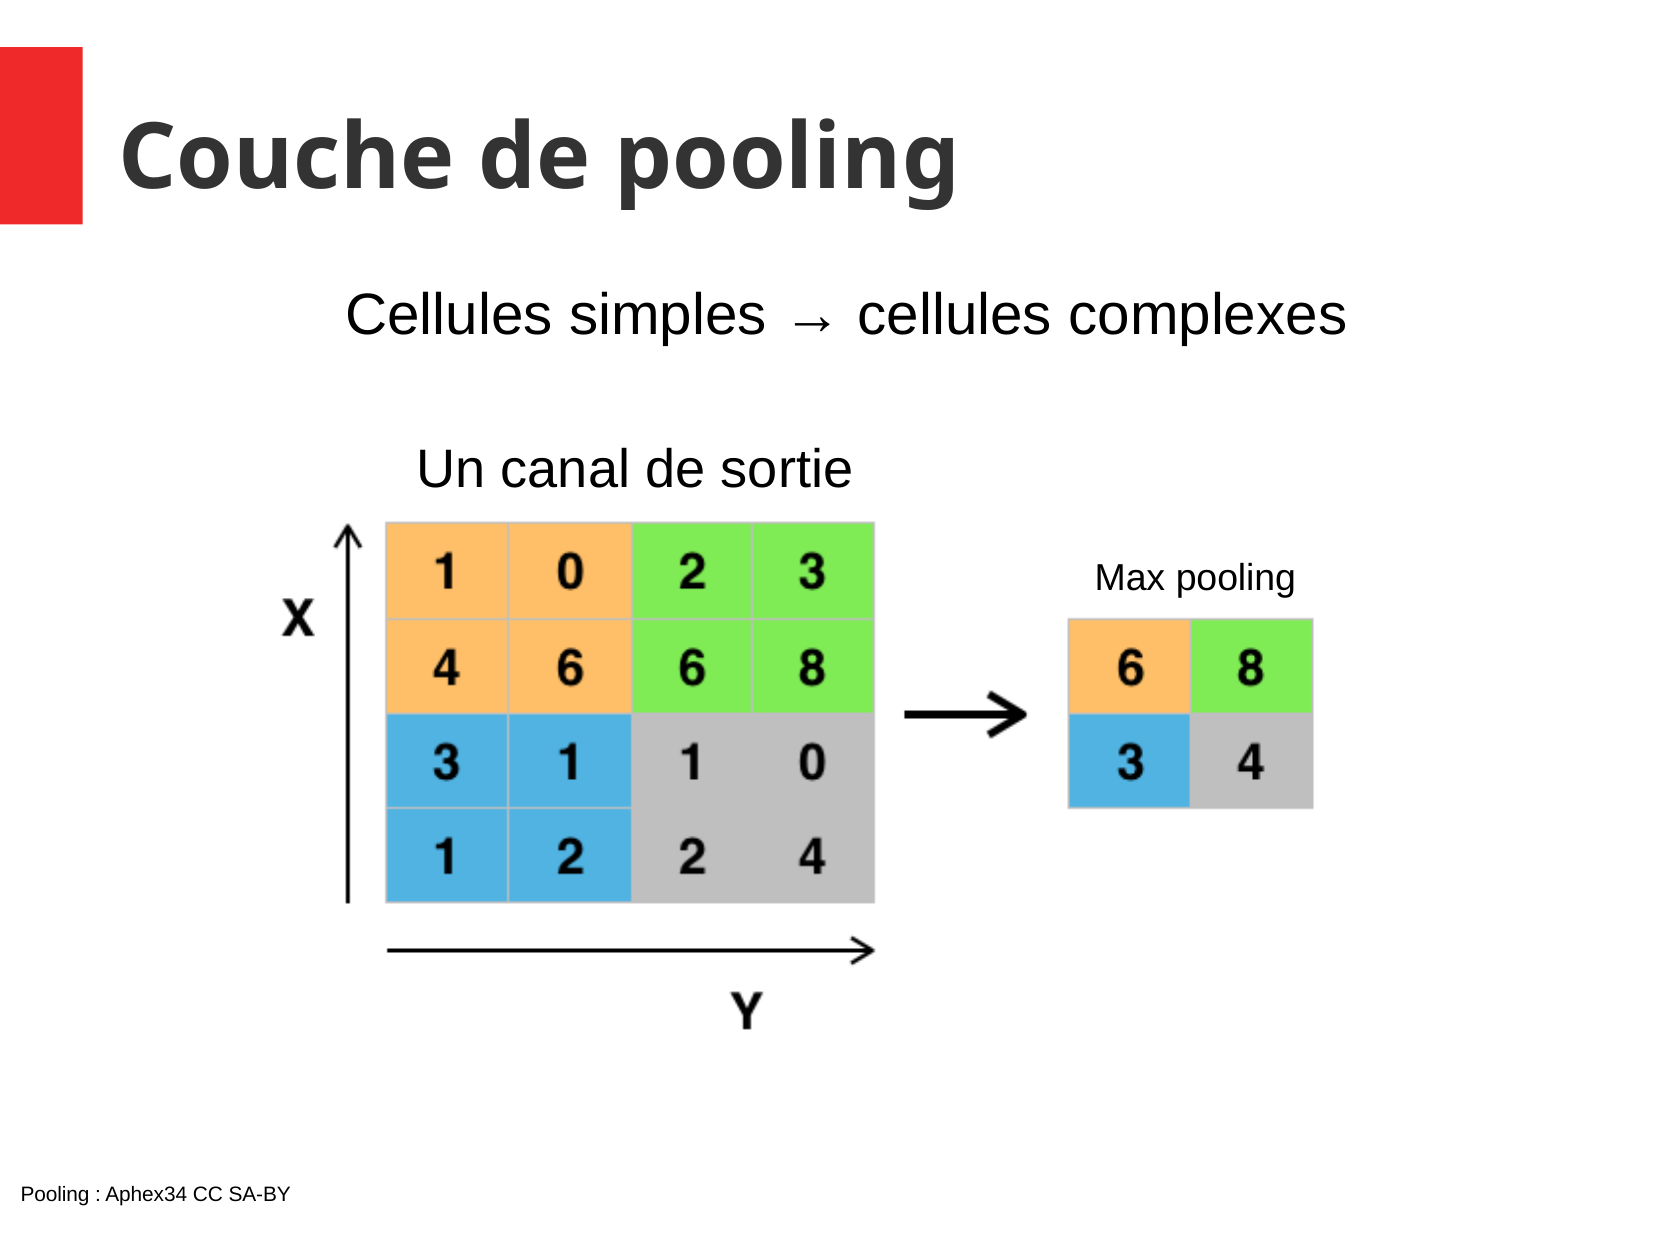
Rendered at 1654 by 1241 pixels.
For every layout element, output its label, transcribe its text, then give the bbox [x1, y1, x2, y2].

title Couche de pooling [118, 49, 1571, 257]
text_box Cellules simples → cellules complexes [330, 274, 1364, 355]
text_box Pooling : Aphex34 CC SA-BY [5, 1175, 306, 1214]
text_box Max pooling [1079, 549, 1312, 607]
text_box Un canal de sortie [401, 431, 869, 507]
picture [250, 420, 1371, 1069]
